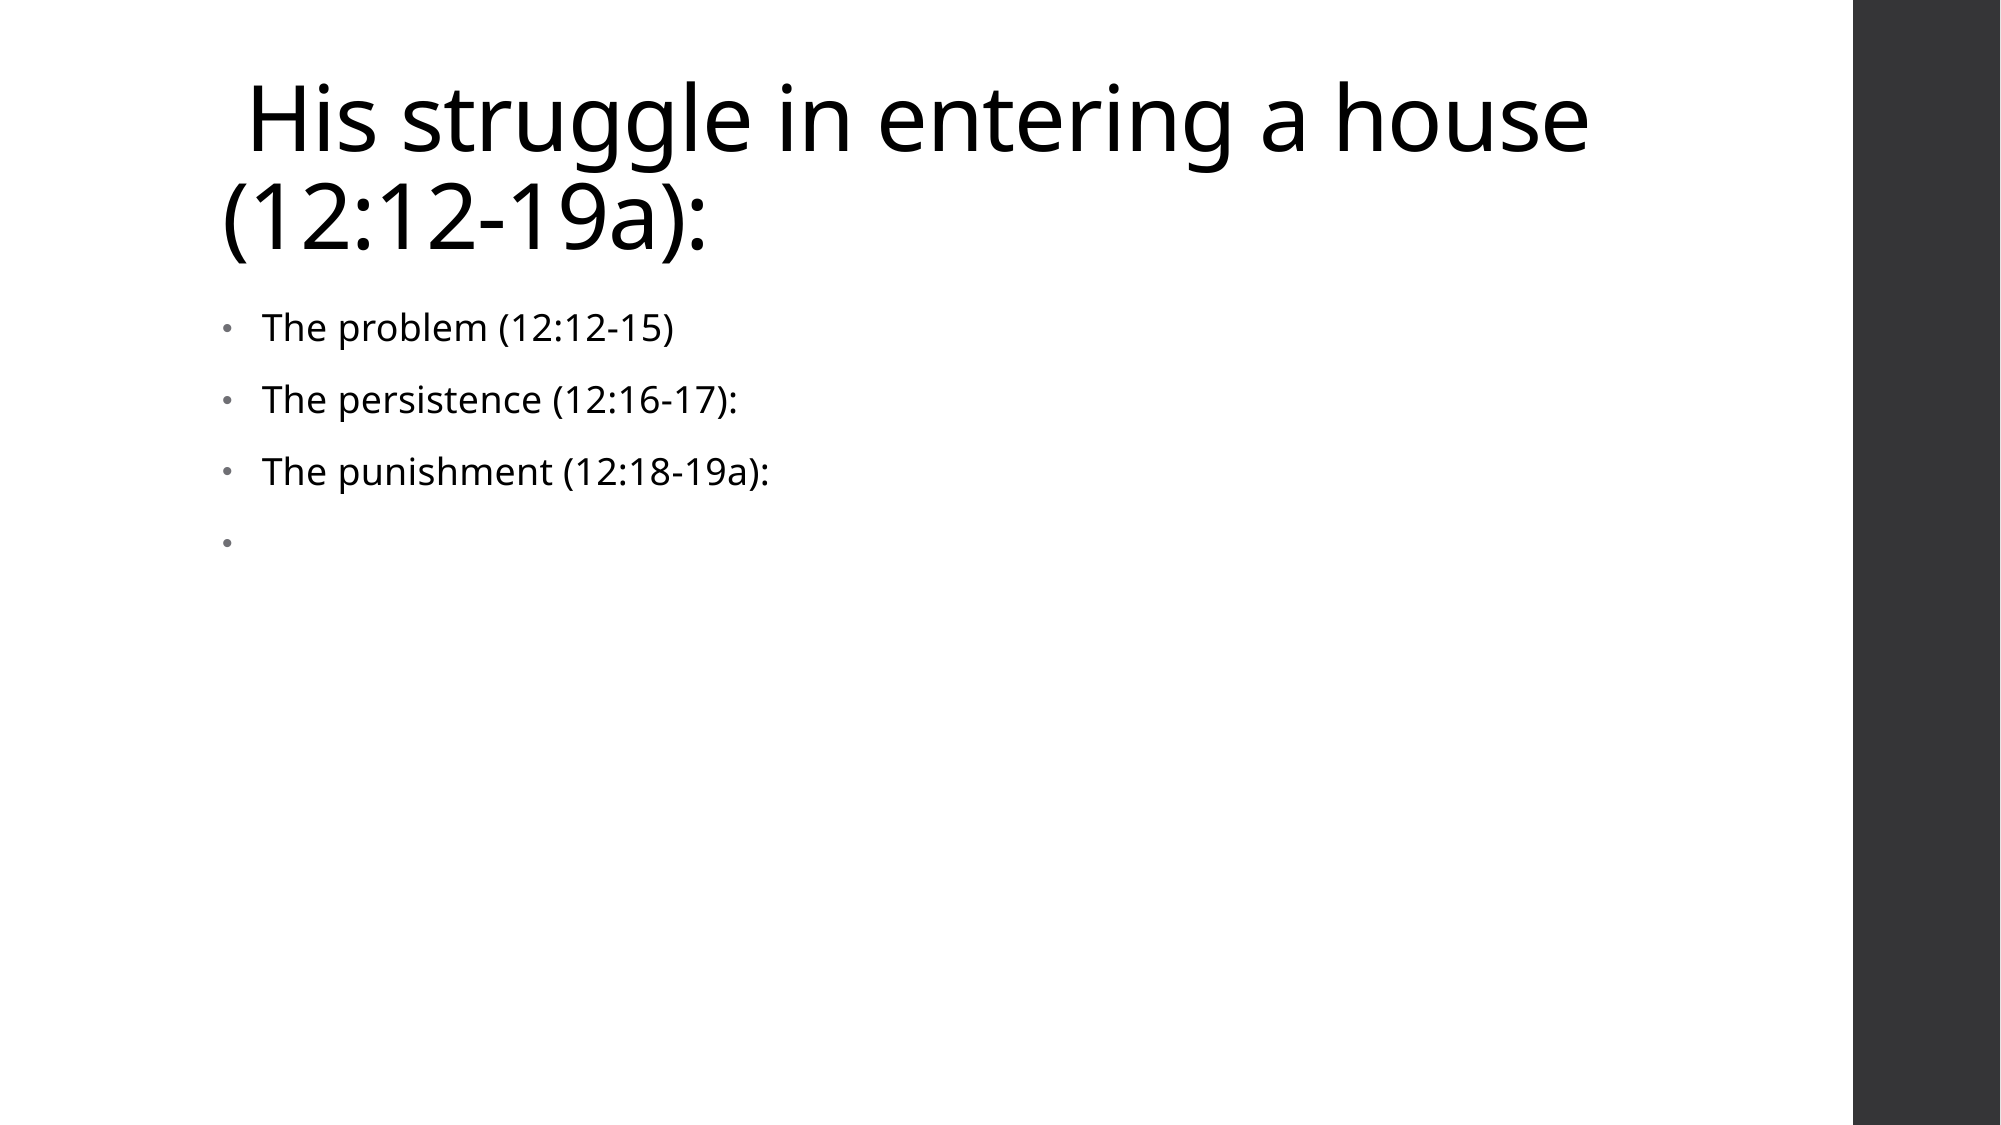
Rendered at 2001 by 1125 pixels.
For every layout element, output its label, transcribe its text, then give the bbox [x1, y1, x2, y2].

list The problem (12:12-15) The persistence (12:16-17): The punishment (12:18-19a): [206, 299, 1617, 1014]
title His struggle in entering a house (12:12-19a): [206, 60, 1797, 278]
